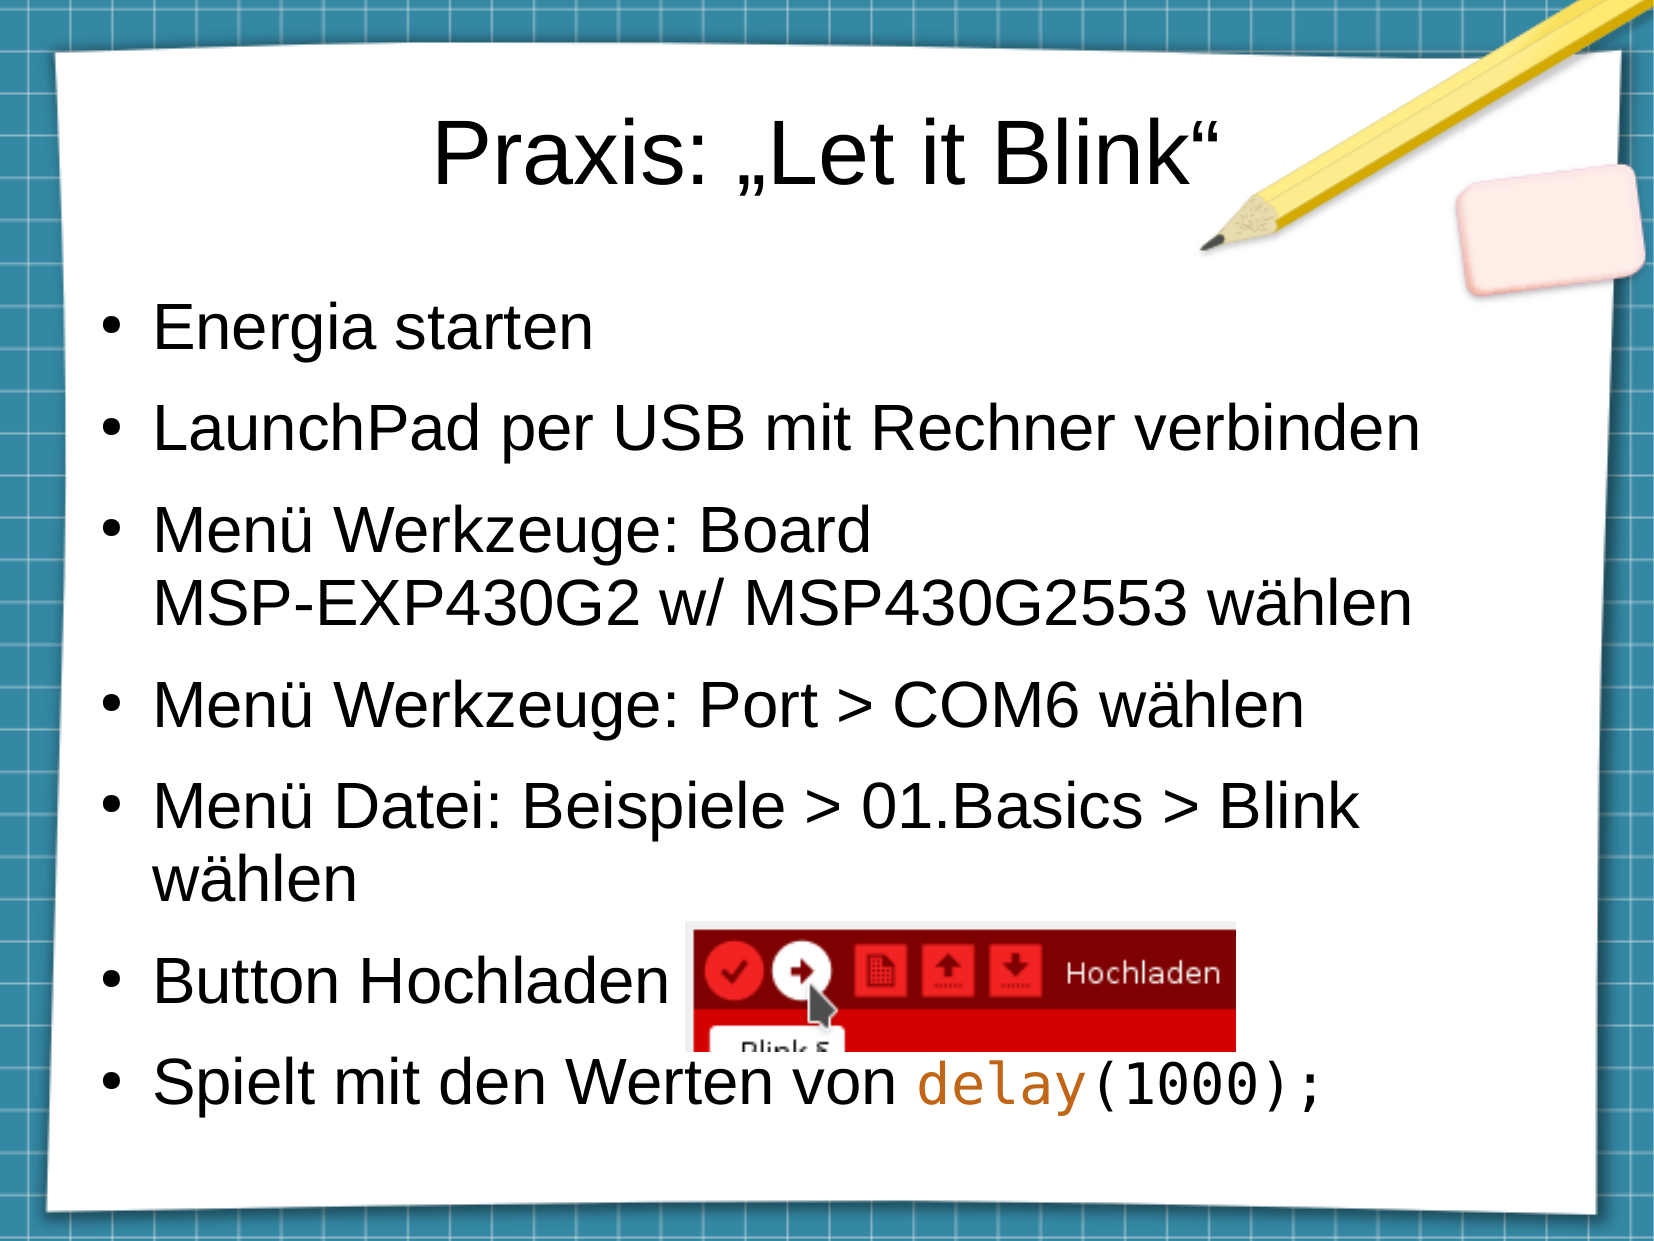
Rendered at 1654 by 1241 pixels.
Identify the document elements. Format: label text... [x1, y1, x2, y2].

title Praxis: „Let it Blink“ [82, 49, 1571, 257]
list Energia starten LaunchPad per USB mit Rechner verbinden Menü Werkzeuge: Board MSP-EXP430G2 w/ MSP430G2553 wählen Menü Werkzeuge: Port > COM6 wählen Menü Datei: Beispiele > 01.Basics > Blink wählen Button Hochladen Spielt mit den Werten von delay(1000); [82, 290, 1571, 1123]
picture [0, 0, 1654, 1241]
